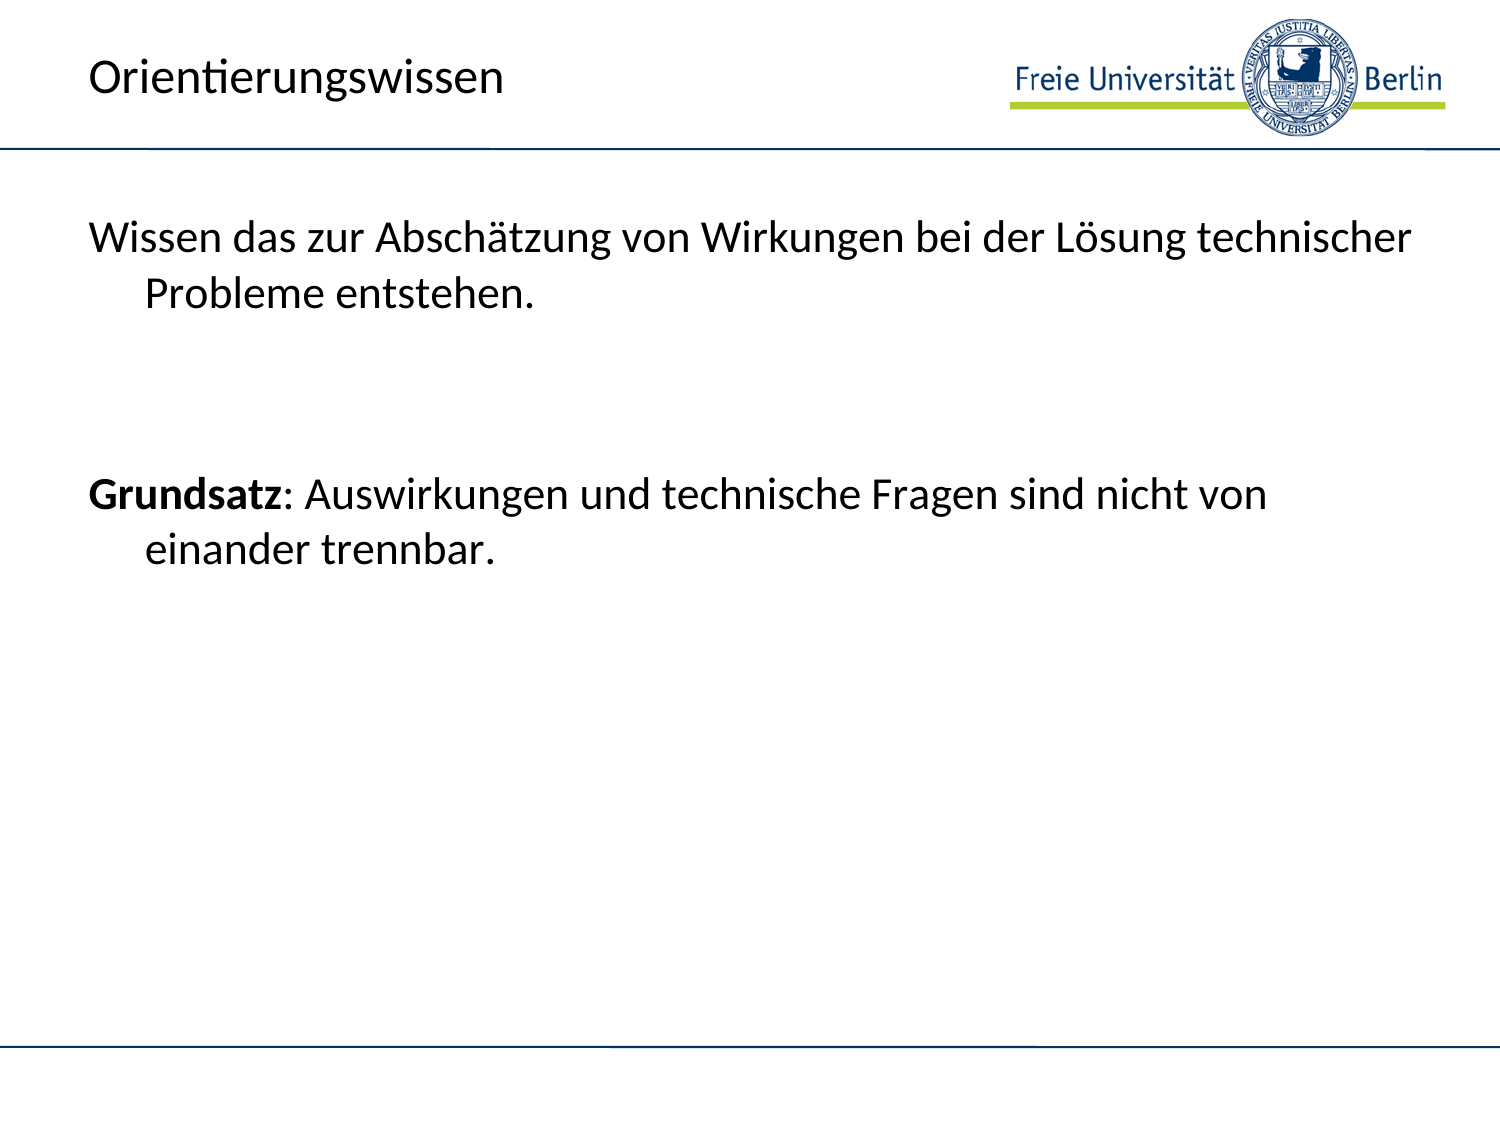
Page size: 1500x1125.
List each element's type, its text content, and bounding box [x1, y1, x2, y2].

list Wissen das zur Abschätzung von Wirkungen bei der Lösung technischer Probleme entstehen. Grundsatz: Auswirkungen und technische Fragen sind nicht von einander trennbar. [88, 206, 1417, 1033]
title Orientierungswissen [88, 12, 974, 135]
picture [1009, 19, 1446, 137]
